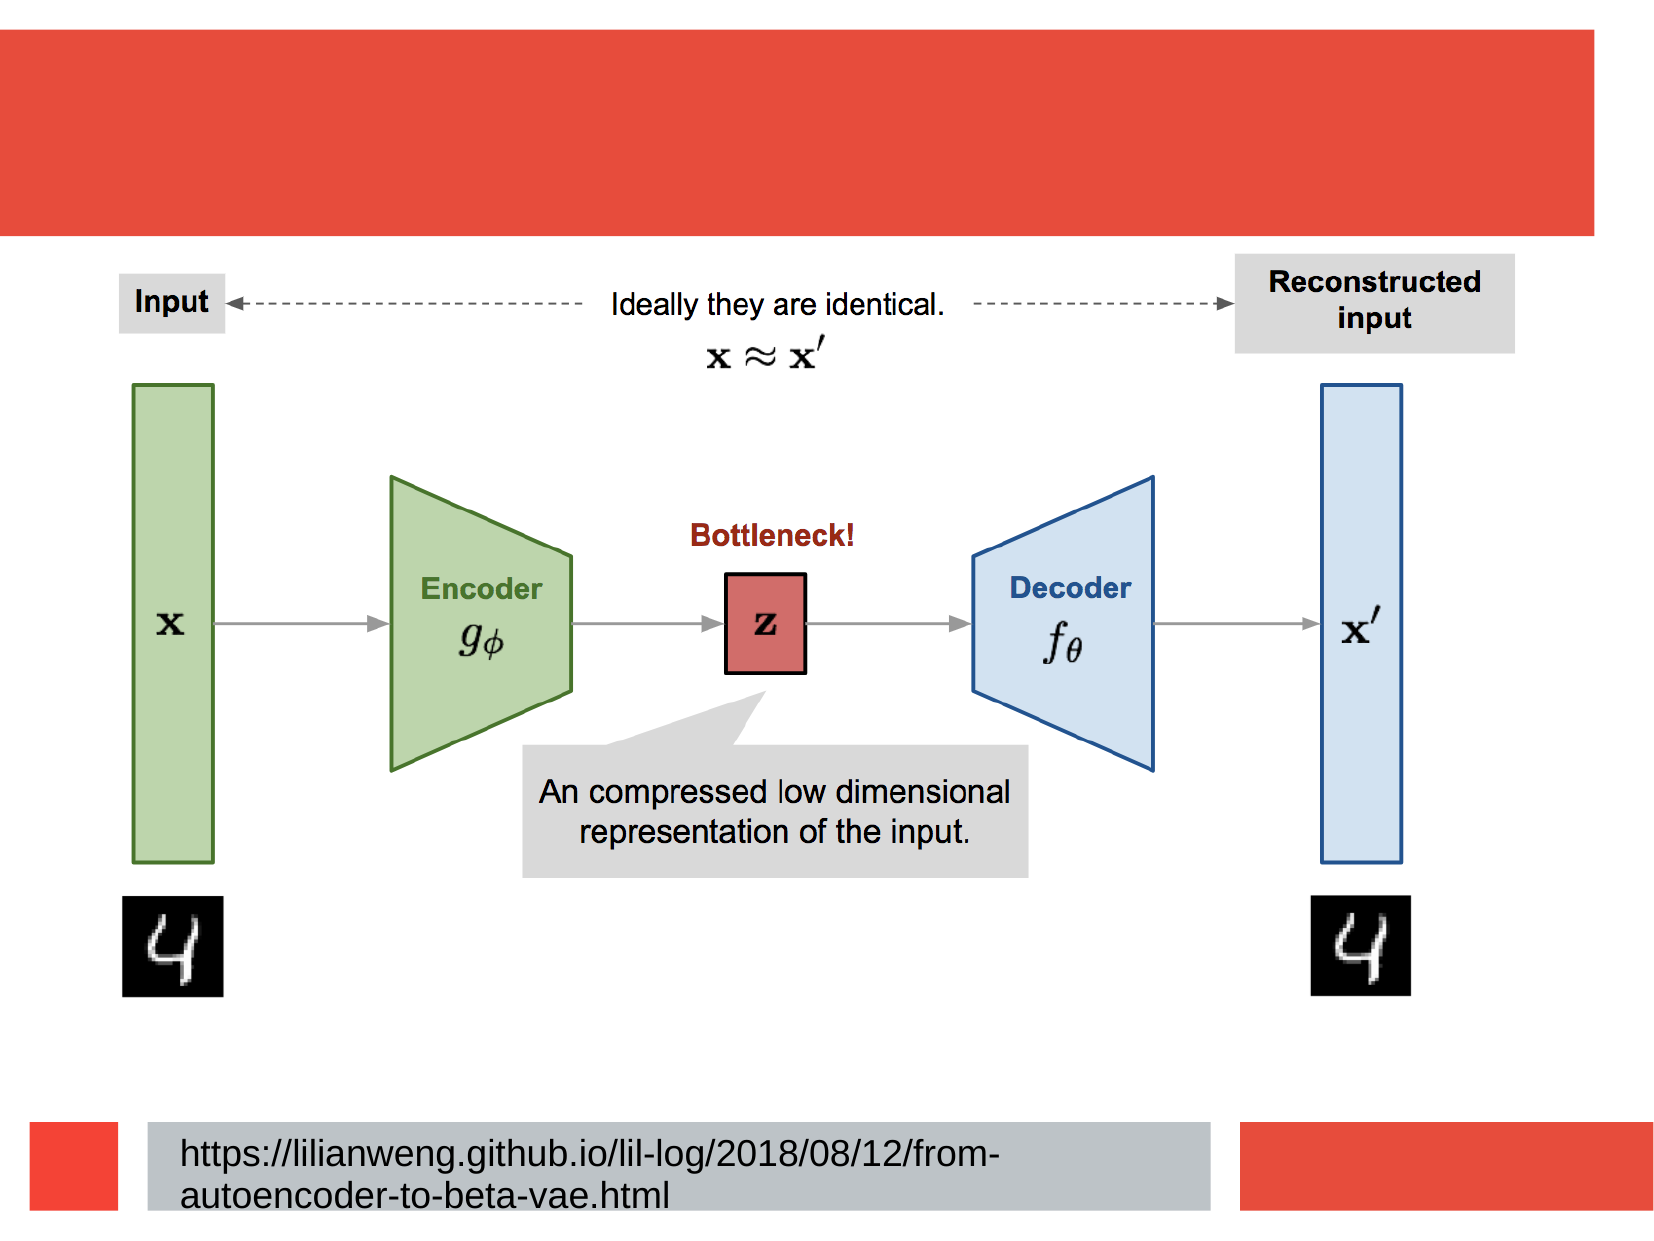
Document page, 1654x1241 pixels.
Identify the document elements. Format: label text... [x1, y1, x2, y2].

text_box https://lilianweng.github.io/lil-log/2018/08/12/from-autoencoder-to-beta-vae.html [165, 1125, 1201, 1224]
picture [0, 239, 1591, 1011]
